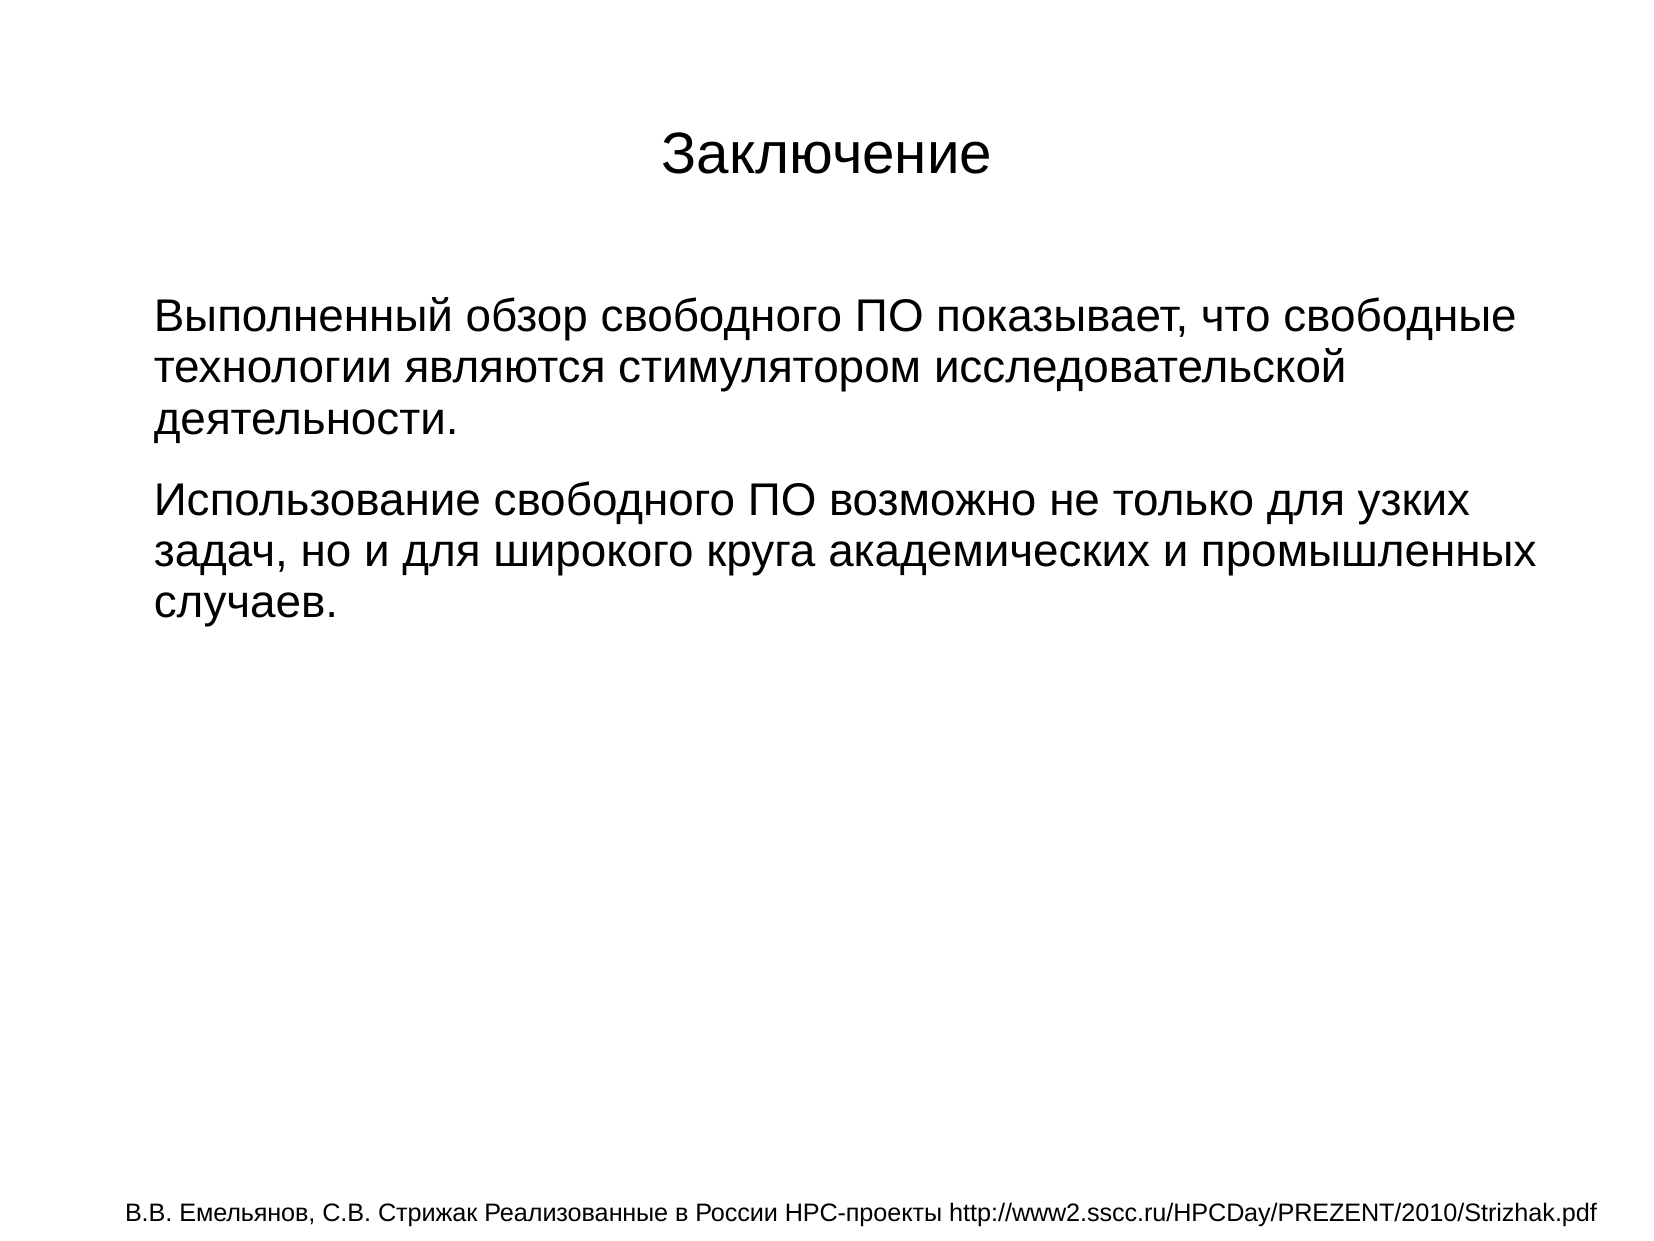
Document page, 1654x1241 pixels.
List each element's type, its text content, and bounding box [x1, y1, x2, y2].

list Выполненный обзор свободного ПО показывает, что свободные технологии являются стимулятором исследовательской деятельности. Использование свободного ПО возможно не только для узких задач, но и для широкого круга академических и промышленных случаев. [82, 290, 1595, 780]
list В.В. Емельянов, С.В. Стрижак Реализованные в России HPC-проекты http://www2.sscc.ru/HPCDay/PREZENT/2010/Strizhak.pdf [59, 1198, 1619, 1241]
title Заключение [82, 49, 1571, 257]
